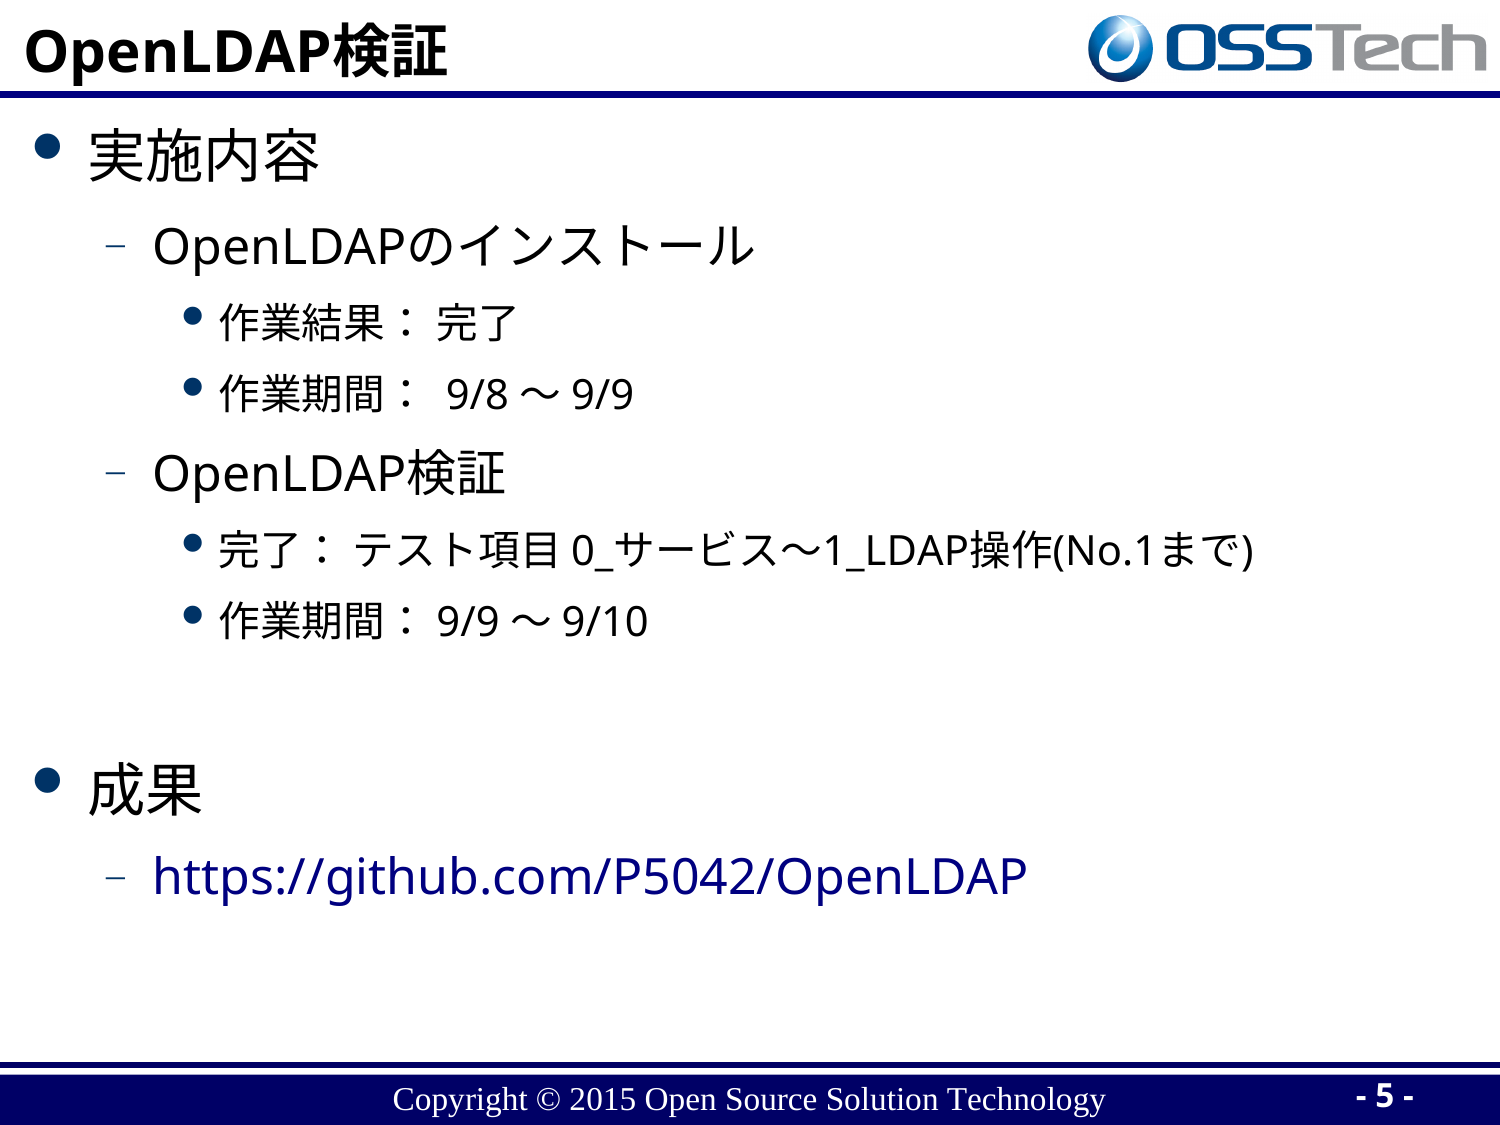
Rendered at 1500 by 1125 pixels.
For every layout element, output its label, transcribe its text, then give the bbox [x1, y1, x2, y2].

picture [1087, 13, 1488, 83]
list 実施内容 OpenLDAPのインストール 作業結果： 完了 作業期間： 9/8 〜 9/9 OpenLDAP検証 完了： テスト項目 0_サービス～1_LDAP操作(No.1まで) 作業期間： 9/9 〜 9/10 成果 https://github.com/P5042/OpenLDAP [31, 110, 1435, 878]
title OpenLDAP検証 [23, 5, 1087, 95]
